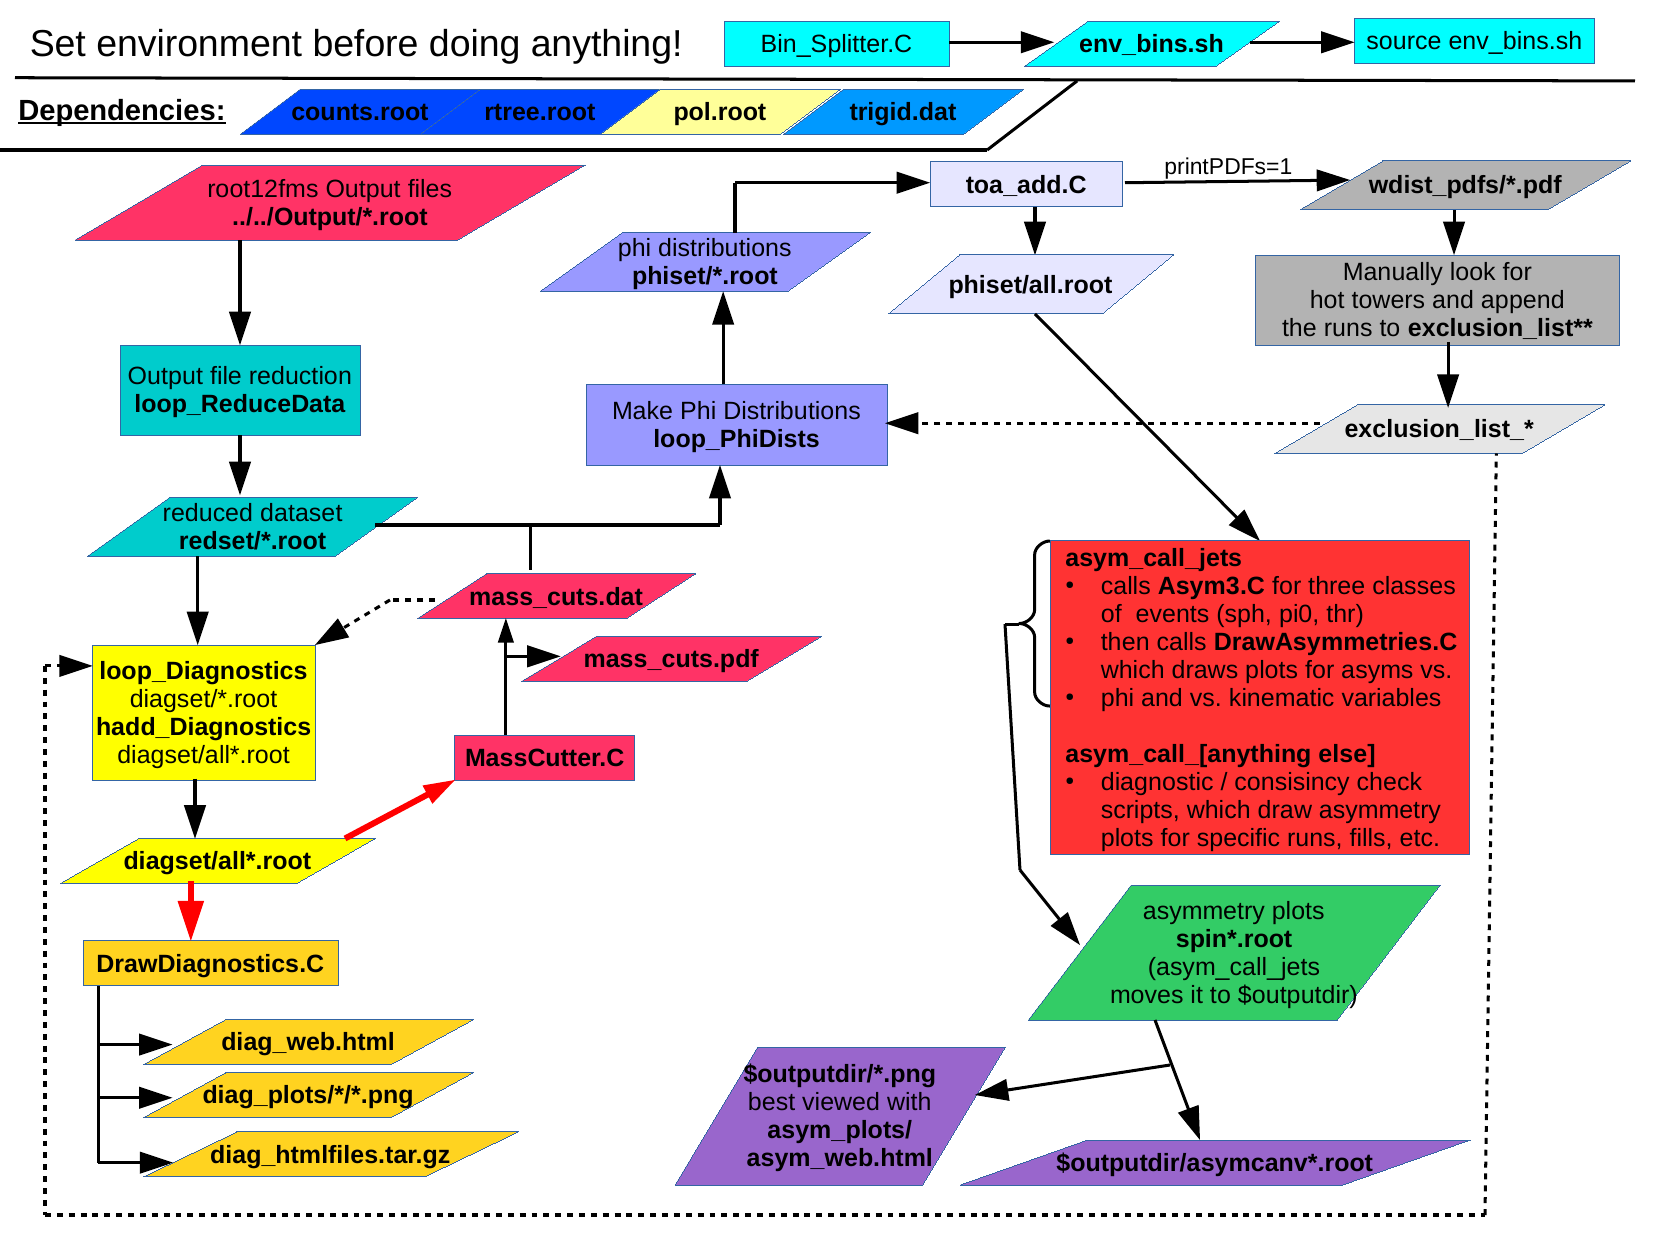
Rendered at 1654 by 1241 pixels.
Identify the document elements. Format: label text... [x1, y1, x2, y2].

text_box mass_cuts.pdf [521, 636, 822, 682]
text_box Make Phi Distributions loop_PhiDists [586, 384, 888, 466]
text_box phiset/all.root [888, 254, 1174, 314]
text_box toa_add.C [930, 162, 1122, 207]
text_box diagset/all*.root [60, 838, 376, 884]
text_box diag_web.html [143, 1019, 474, 1065]
text_box Bin_Splitter.C [724, 21, 950, 67]
text_box Set environment before doing anything! [15, 15, 706, 72]
text_box source env_bins.sh [1354, 18, 1595, 64]
text_box $outputdir/asymcanv*.root [960, 1140, 1471, 1186]
text_box Output file reduction loop_ReduceData [120, 345, 361, 436]
text_box Dependencies: [3, 86, 242, 135]
text_box reduced dataset redset/*.root [87, 497, 418, 557]
text_box phi distributions phiset/*.root [540, 232, 871, 292]
text_box counts.root [242, 89, 479, 135]
text_box diag_plots/*/*.png [143, 1072, 474, 1118]
text_box DrawDiagnostics.C [83, 940, 339, 986]
text_box wdist_pdfs/*.pdf [1300, 160, 1631, 210]
text_box root12fms Output files ../../Output/*.root [75, 165, 586, 241]
text_box MassCutter.C [454, 735, 635, 781]
text_box $outputdir/*.png best viewed with asym_plots/ asym_web.html [675, 1047, 1006, 1186]
text_box env_bins.sh [1024, 21, 1280, 67]
text_box exclusion_list_* [1274, 404, 1605, 454]
text_box rtree.root [420, 89, 659, 135]
text_box asym_call_jets calls Asym3.C for three classes of events (sph, pi0, thr) then calls DrawAsymmetries.C which draws plots for asyms vs. phi and vs. kinematic variables asym_call_[anything else] diagnostic / consisincy check scripts, which draw asymmetry plots for specific runs, fills, etc. [1050, 540, 1470, 855]
text_box Manually look for hot towers and append the runs to exclusion_list** [1255, 255, 1620, 346]
text_box diag_htmlfiles.tar.gz [143, 1131, 519, 1177]
text_box pol.root [600, 89, 841, 135]
text_box printPDFs=1 [1149, 146, 1308, 188]
text_box trigid.dat [783, 89, 1024, 135]
text_box loop_Diagnostics diagset/*.root hadd_Diagnostics diagset/all*.root [92, 645, 316, 781]
text_box mass_cuts.dat [417, 573, 696, 619]
text_box asymmetry plots spin*.root (asym_call_jets moves it to $outputdir) [1028, 885, 1441, 1021]
